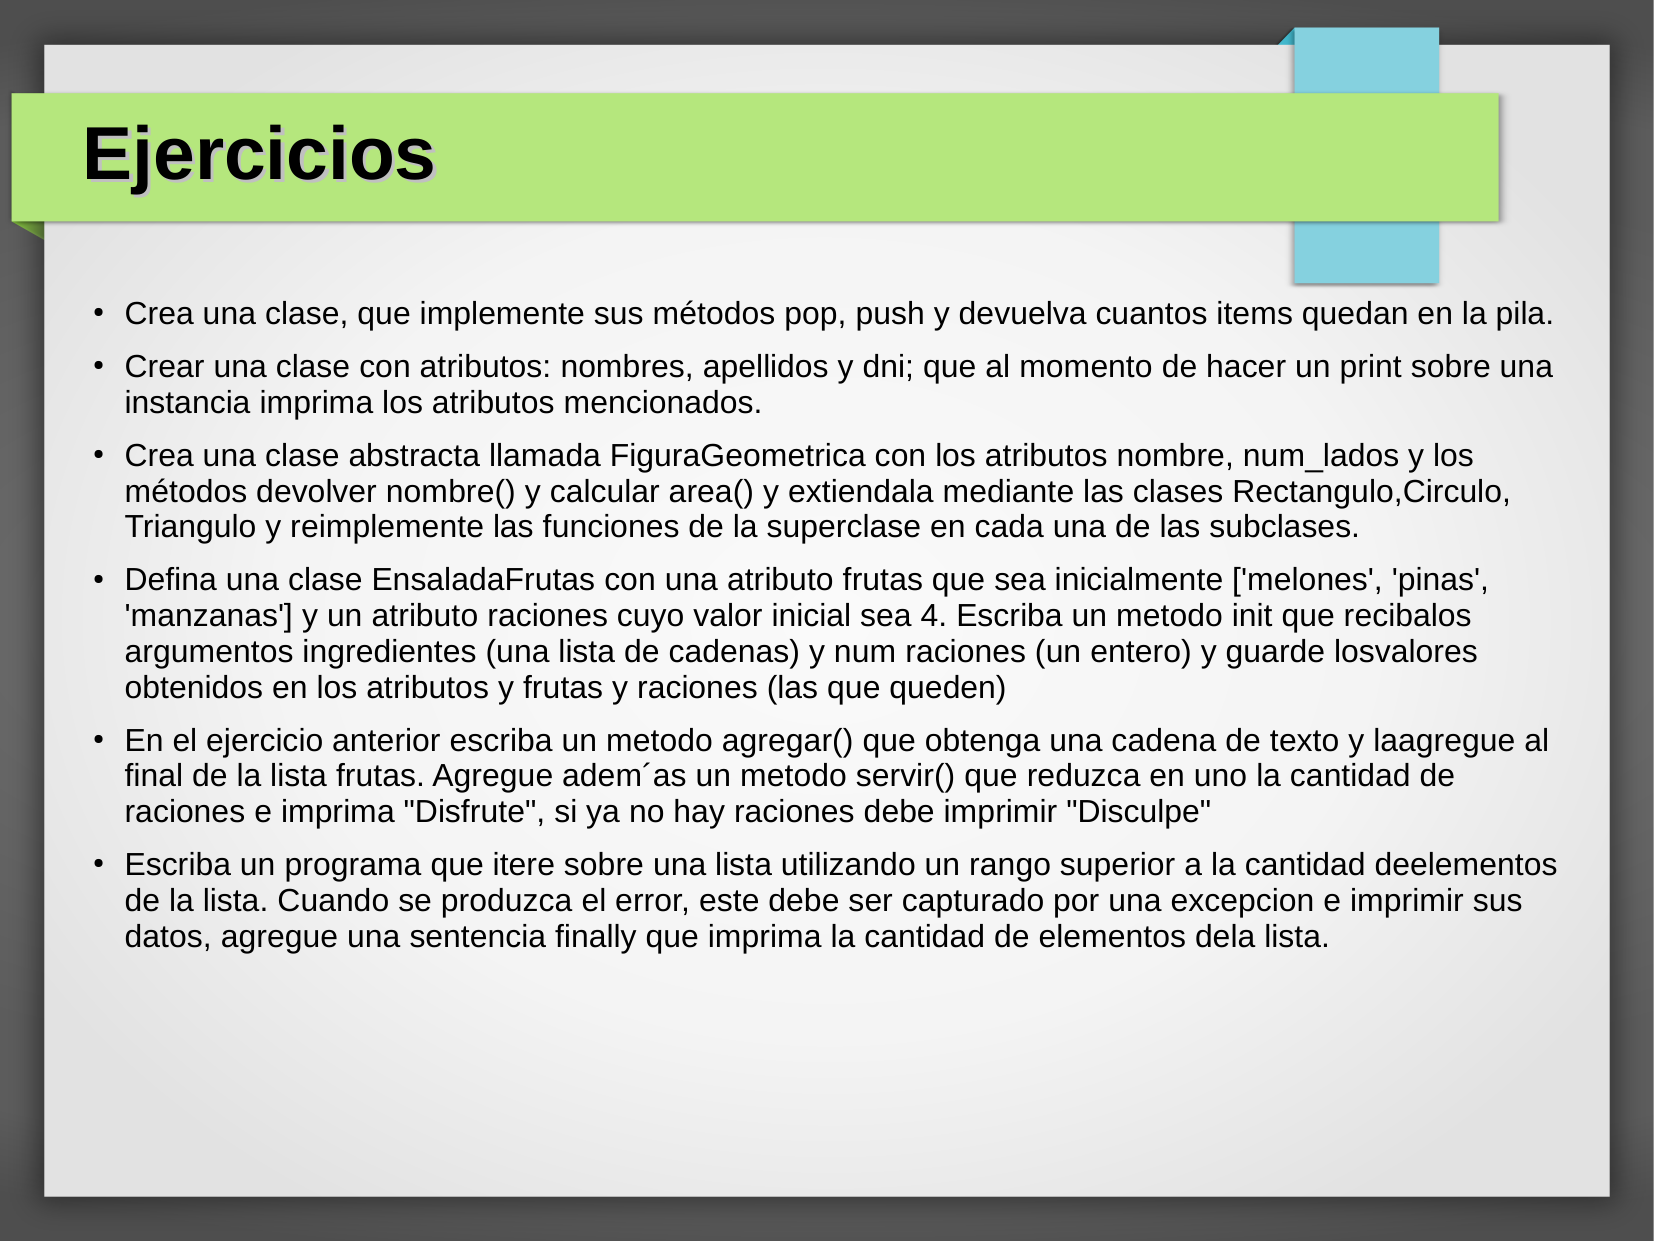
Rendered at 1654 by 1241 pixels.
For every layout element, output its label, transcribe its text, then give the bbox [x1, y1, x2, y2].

list Crea una clase, que implemente sus métodos pop, push y devuelva cuantos items quedan en la pila. Crear una clase con atributos: nombres, apellidos y dni; que al momento de hacer un print sobre una instancia imprima los atributos mencionados. Crea una clase abstracta llamada FiguraGeometrica con los atributos nombre, num_lados y los métodos devolver nombre() y calcular area() y extiendala mediante las clases Rectangulo,Circulo, Triangulo y reimplemente las funciones de la superclase en cada una de las subclases. Deﬁna una clase EnsaladaFrutas con una atributo frutas que sea inicialmente ['melones', 'pinas', 'manzanas'] y un atributo raciones cuyo valor inicial sea 4. Escriba un metodo init que recibalos argumentos ingredientes (una lista de cadenas) y num raciones (un entero) y guarde losvalores obtenidos en los atributos y frutas y raciones (las que queden) En el ejercicio anterior escriba un metodo agregar() que obtenga una cadena de texto y laagregue al ﬁnal de la lista frutas. Agregue adem´as un metodo servir() que reduzca en uno la cantidad de raciones e imprima "Disfrute", si ya no hay raciones debe imprimir "Disculpe" Escriba un programa que itere sobre una lista utilizando un rango superior a la cantidad deelementos de la lista. Cuando se produzca el error, este debe ser capturado por una excepcion e imprimir sus datos, agregue una sentencia ﬁnally que imprima la cantidad de elementos dela lista. [82, 295, 1571, 1015]
picture [0, 0, 1654, 1241]
title Ejercicios [82, 94, 1264, 213]
